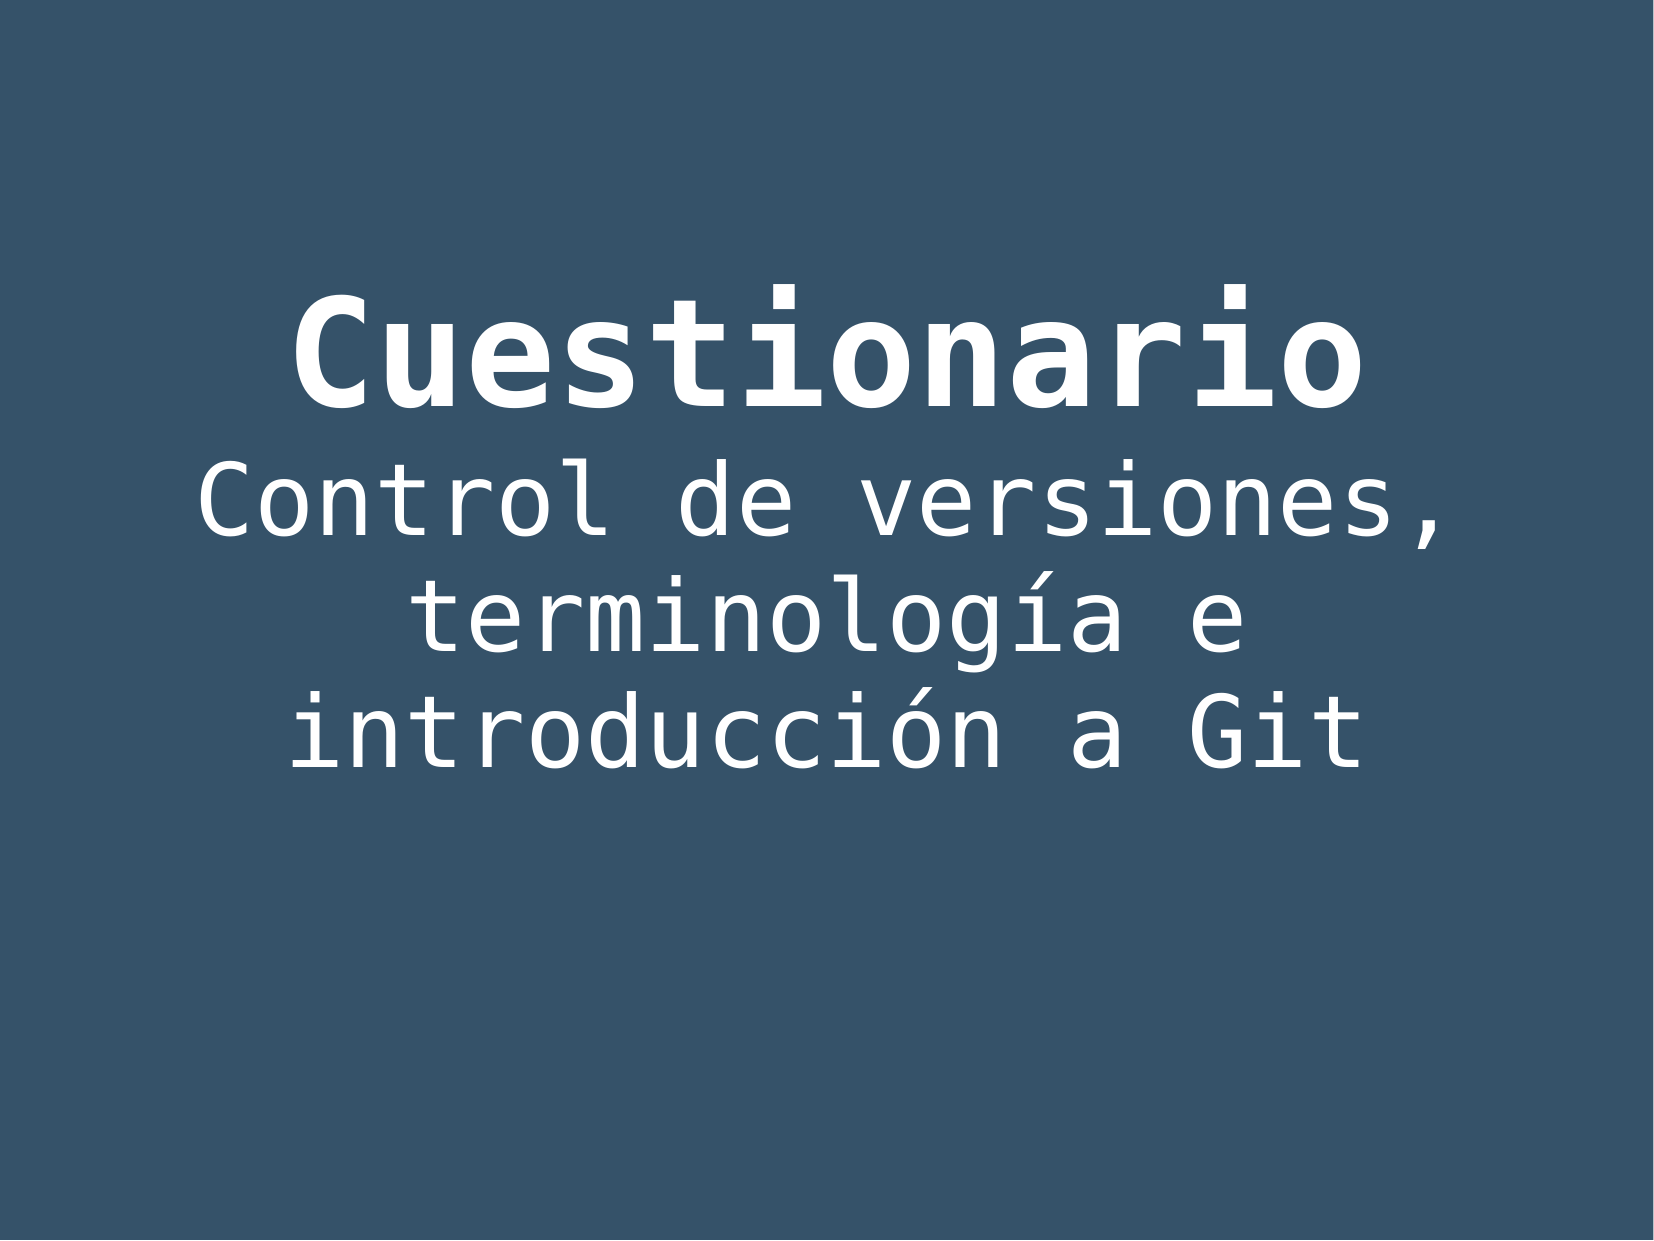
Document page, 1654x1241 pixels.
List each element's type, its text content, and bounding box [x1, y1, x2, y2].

subtitle Cuestionario Control de versiones, terminología e introducción a Git [82, 49, 1571, 1010]
